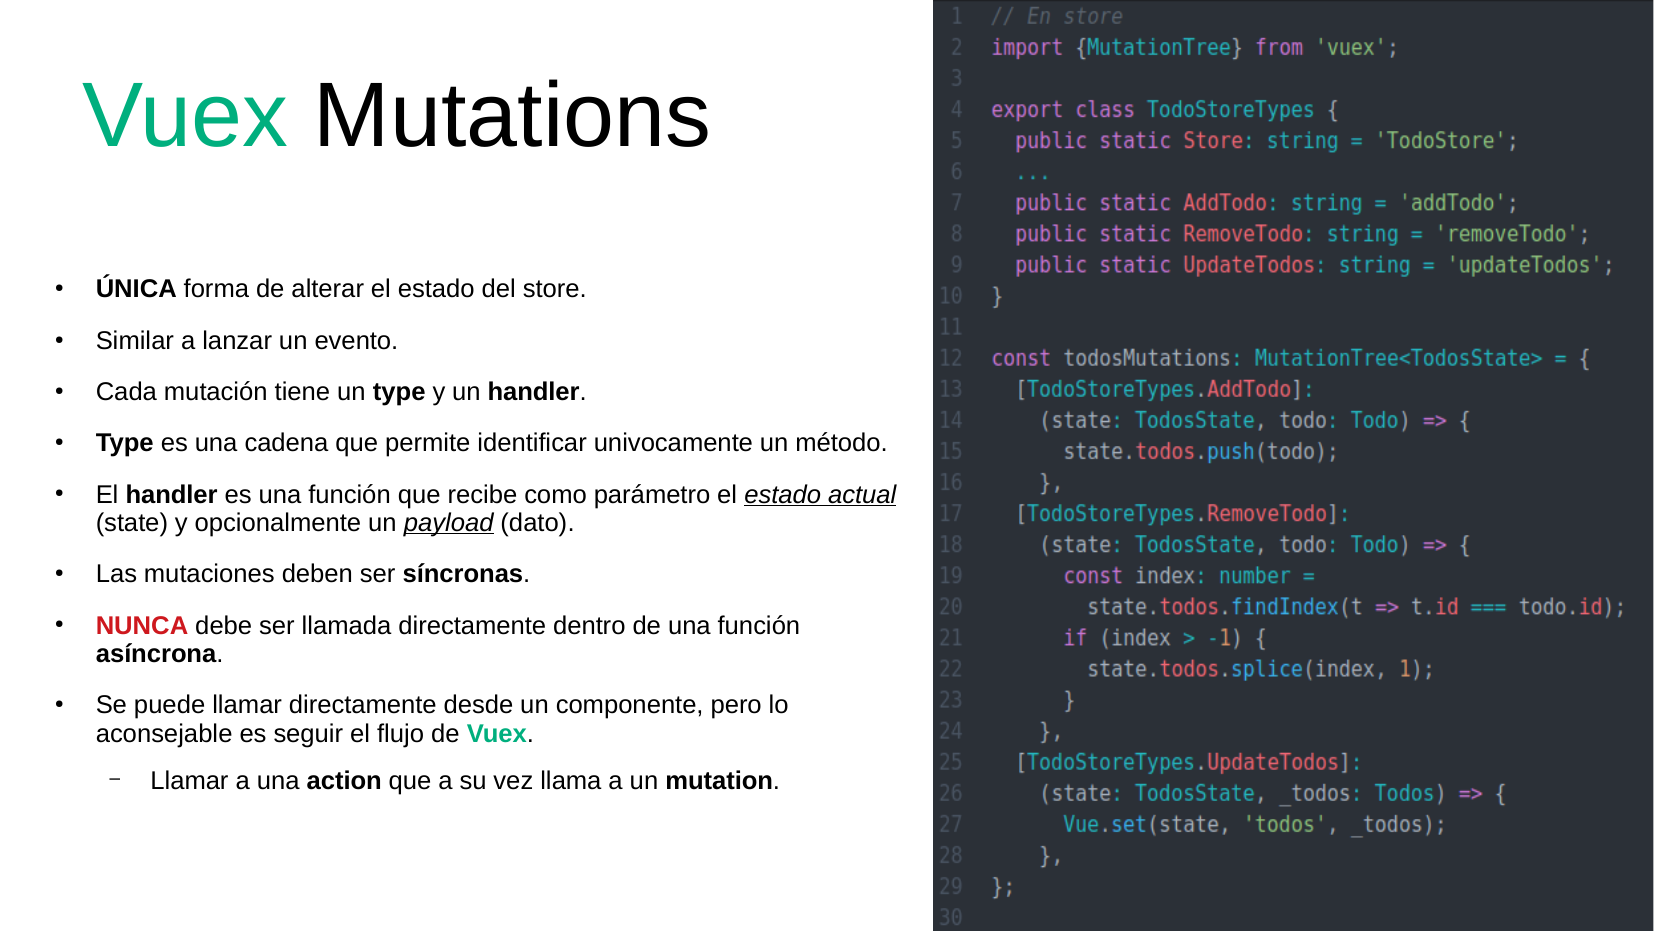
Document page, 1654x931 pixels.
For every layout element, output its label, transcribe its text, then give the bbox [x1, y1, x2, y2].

title Vuex Mutations [82, 37, 933, 193]
picture [933, 0, 1654, 931]
list ÚNICA forma de alterar el estado del store. Similar a lanzar un evento. Cada mutación tiene un type y un handler. Type es una cadena que permite identificar univocamente un método. El handler es una función que recibe como parámetro el estado actual (state) y opcionalmente un payload (dato). Las mutaciones deben ser síncronas. NUNCA debe ser llamada directamente dentro de una función asíncrona. Se puede llamar directamente desde un componente, pero lo aconsejable es seguir el flujo de Vuex. Llamar a una action que a su vez llama a un mutation. [41, 275, 922, 804]
